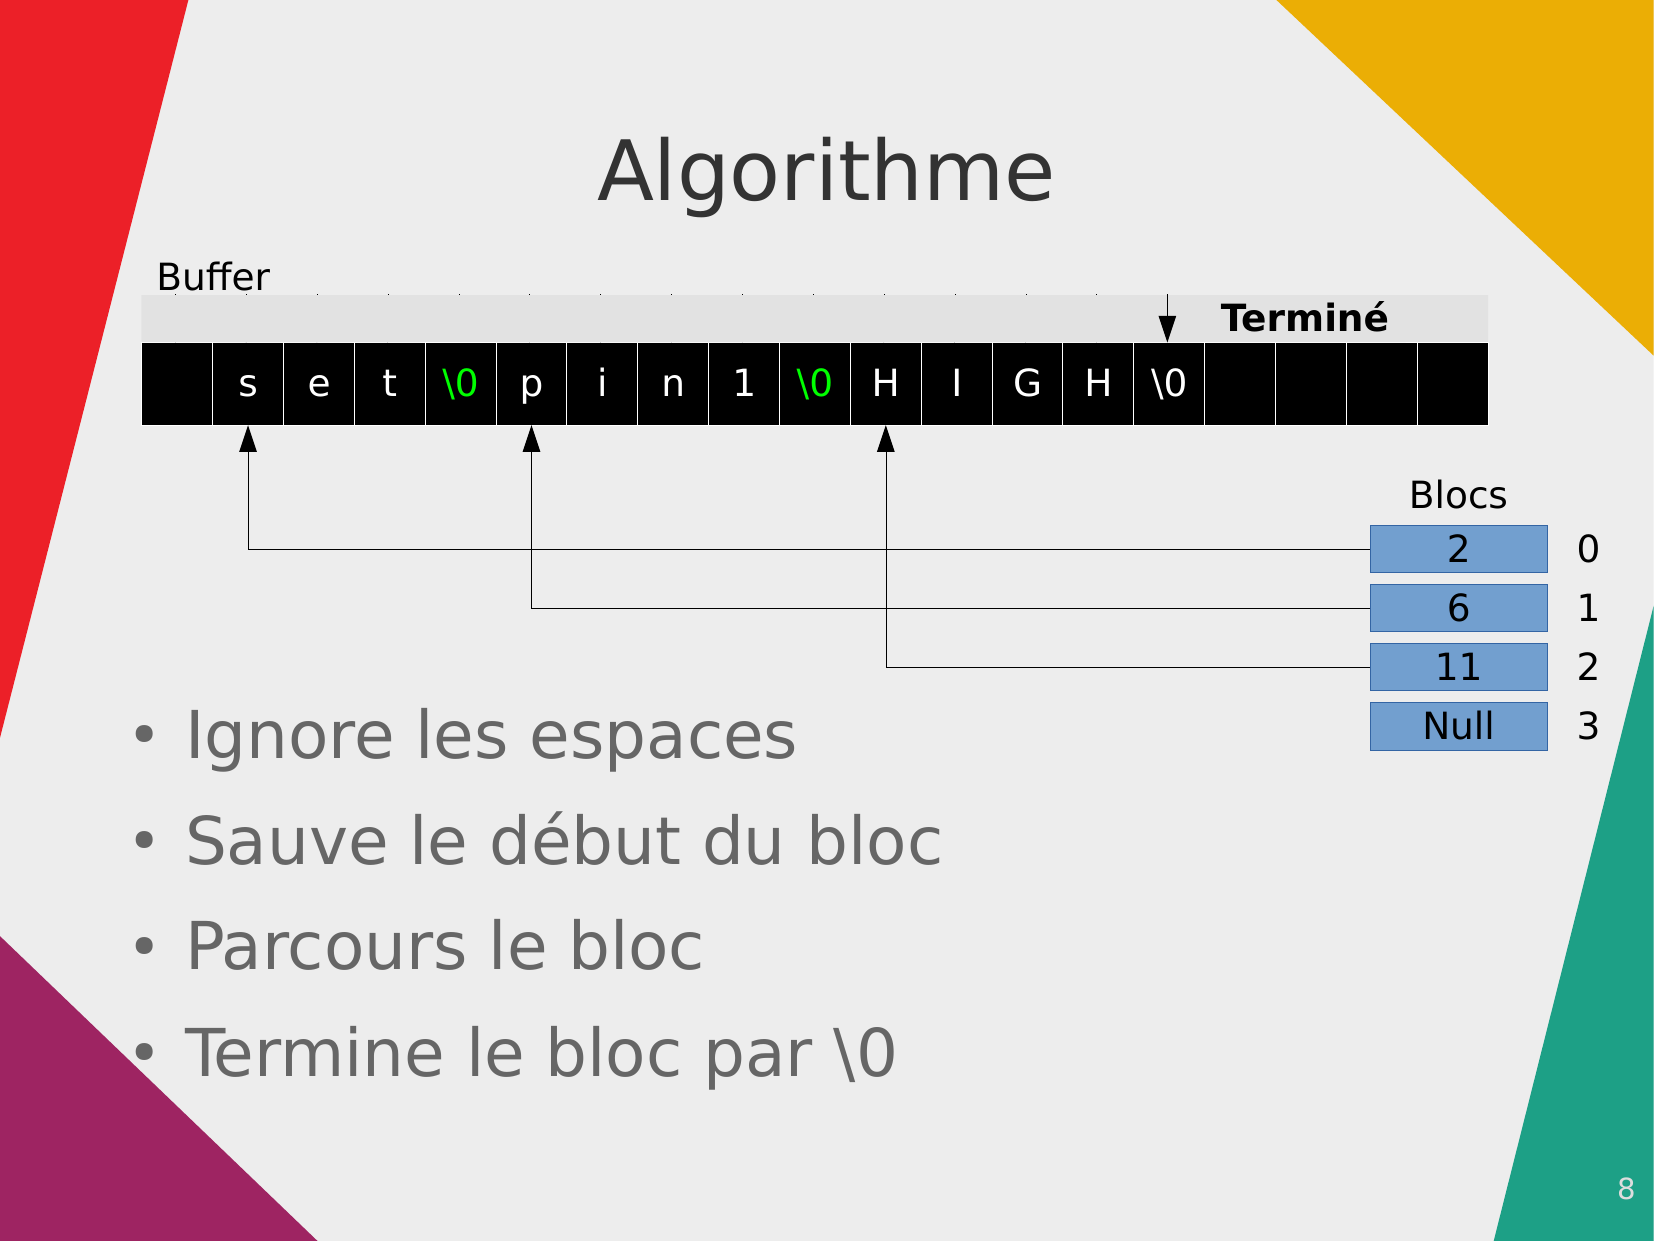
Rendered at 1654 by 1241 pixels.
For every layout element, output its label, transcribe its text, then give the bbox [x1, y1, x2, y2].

text_box Buffer [141, 248, 388, 307]
list Ignore les espaces Sauve le début du bloc Parcours le bloc Termine le bloc par \0 [114, 696, 1539, 1092]
text_box H [1062, 343, 1133, 426]
text_box H [851, 343, 921, 426]
text_box Terminé [1204, 295, 1406, 343]
text_box n [637, 343, 708, 426]
text_box 1 [1570, 584, 1607, 632]
text_box Null [1370, 702, 1548, 751]
text_box 0 [1570, 525, 1607, 573]
text_box 11 [1370, 643, 1548, 691]
text_box 2 [1570, 643, 1607, 691]
text_box i [566, 343, 637, 426]
text_box 1 [708, 343, 779, 426]
text_box e [283, 343, 354, 426]
text_box 6 [1370, 584, 1548, 632]
text_box Blocs [1370, 466, 1548, 525]
text_box [141, 295, 1167, 426]
text_box \0 [779, 343, 851, 426]
text_box 3 [1570, 702, 1607, 751]
text_box [1168, 295, 1489, 426]
text_box s [212, 343, 283, 426]
title Algorithme [114, 73, 1539, 271]
text_box I [921, 343, 992, 426]
text_box 2 [1370, 525, 1548, 573]
text_box \0 [425, 342, 497, 426]
text_box t [354, 343, 425, 426]
text_box \0 [1133, 343, 1204, 426]
text_box p [497, 343, 566, 426]
text_box G [992, 343, 1062, 426]
